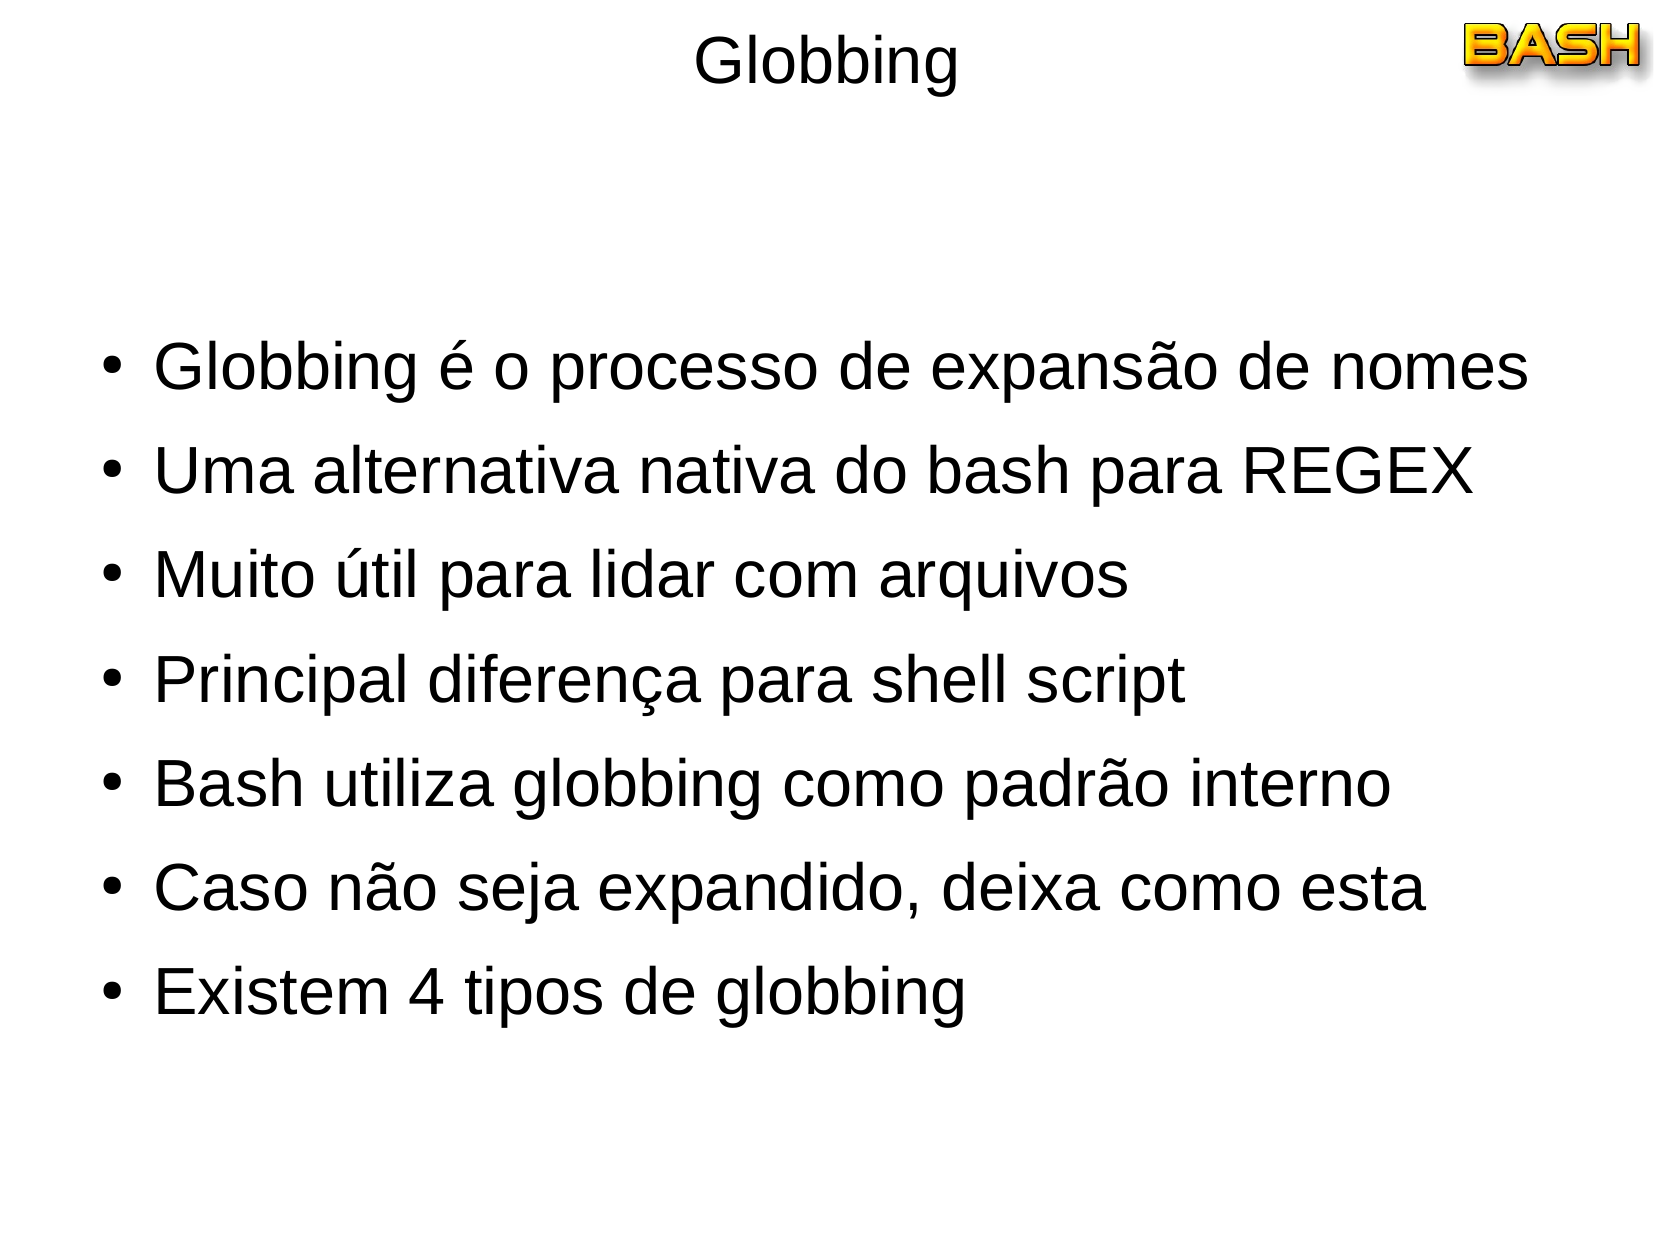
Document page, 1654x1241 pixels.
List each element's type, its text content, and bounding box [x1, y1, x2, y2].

list Globbing é o processo de expansão de nomes Uma alternativa nativa do bash para REGEX Muito útil para lidar com arquivos Principal diferença para shell script Bash utiliza globbing como padrão interno Caso não seja expandido, deixa como esta Existem 4 tipos de globbing [82, 328, 1571, 1030]
title Globbing [82, 22, 1571, 98]
picture [1450, 0, 1654, 96]
